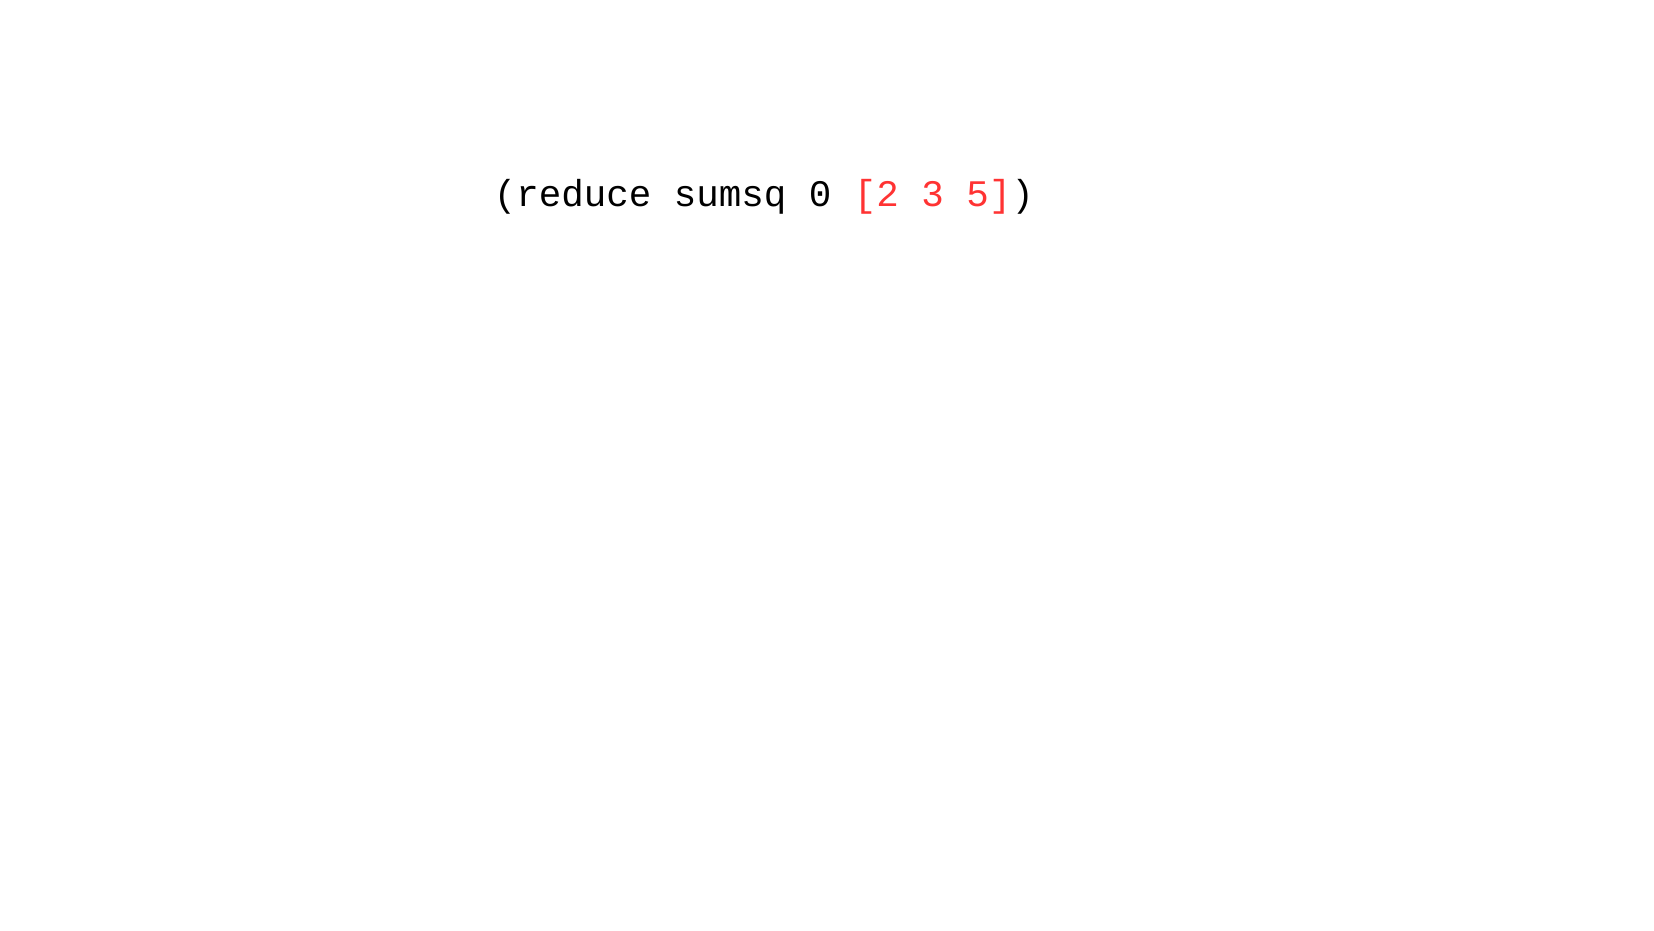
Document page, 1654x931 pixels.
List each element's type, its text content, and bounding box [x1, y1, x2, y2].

text_box (reduce sumsq 0 [2 3 5]) [478, 40, 1175, 226]
